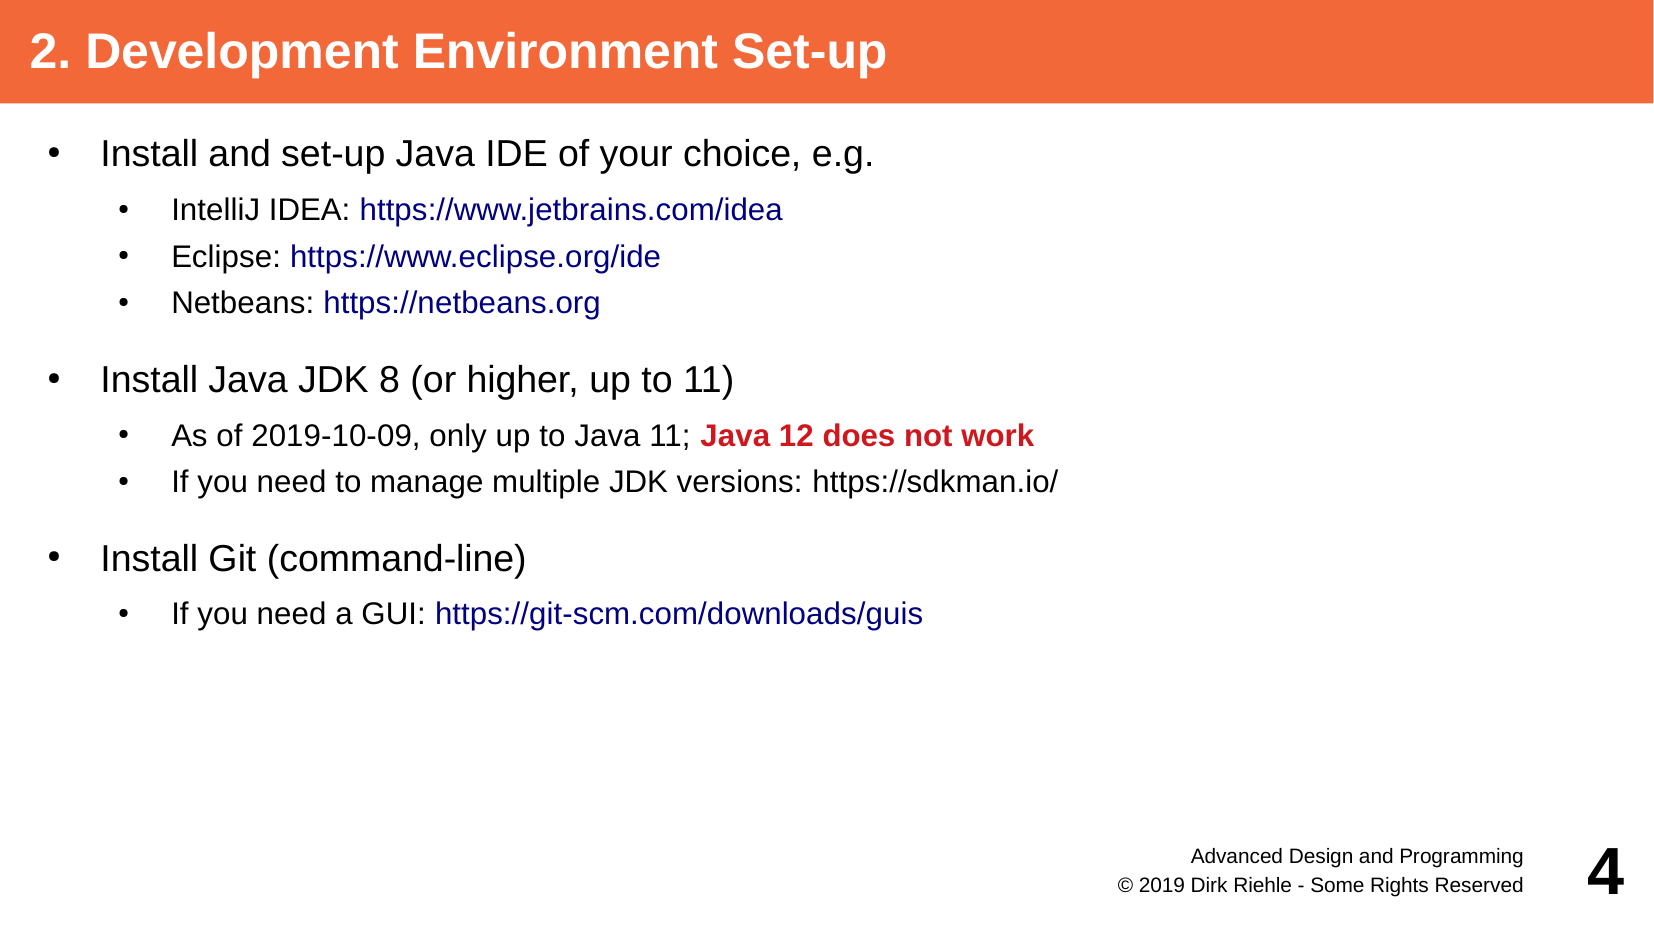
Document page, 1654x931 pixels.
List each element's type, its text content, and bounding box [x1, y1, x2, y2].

title 2. Development Environment Set-up [0, 0, 1654, 104]
list Install and set-up Java IDE of your choice, e.g. IntelliJ IDEA: https://www.jetbrains.com/idea Eclipse: https://www.eclipse.org/ide Netbeans: https://netbeans.org Install Java JDK 8 (or higher, up to 11) As of 2019-10-09, only up to Java 11; Java 12 does not work If you need to manage multiple JDK versions: https://sdkman.io/ Install Git (command-line) If you need a GUI: https://git-scm.com/downloads/guis [29, 132, 1625, 813]
